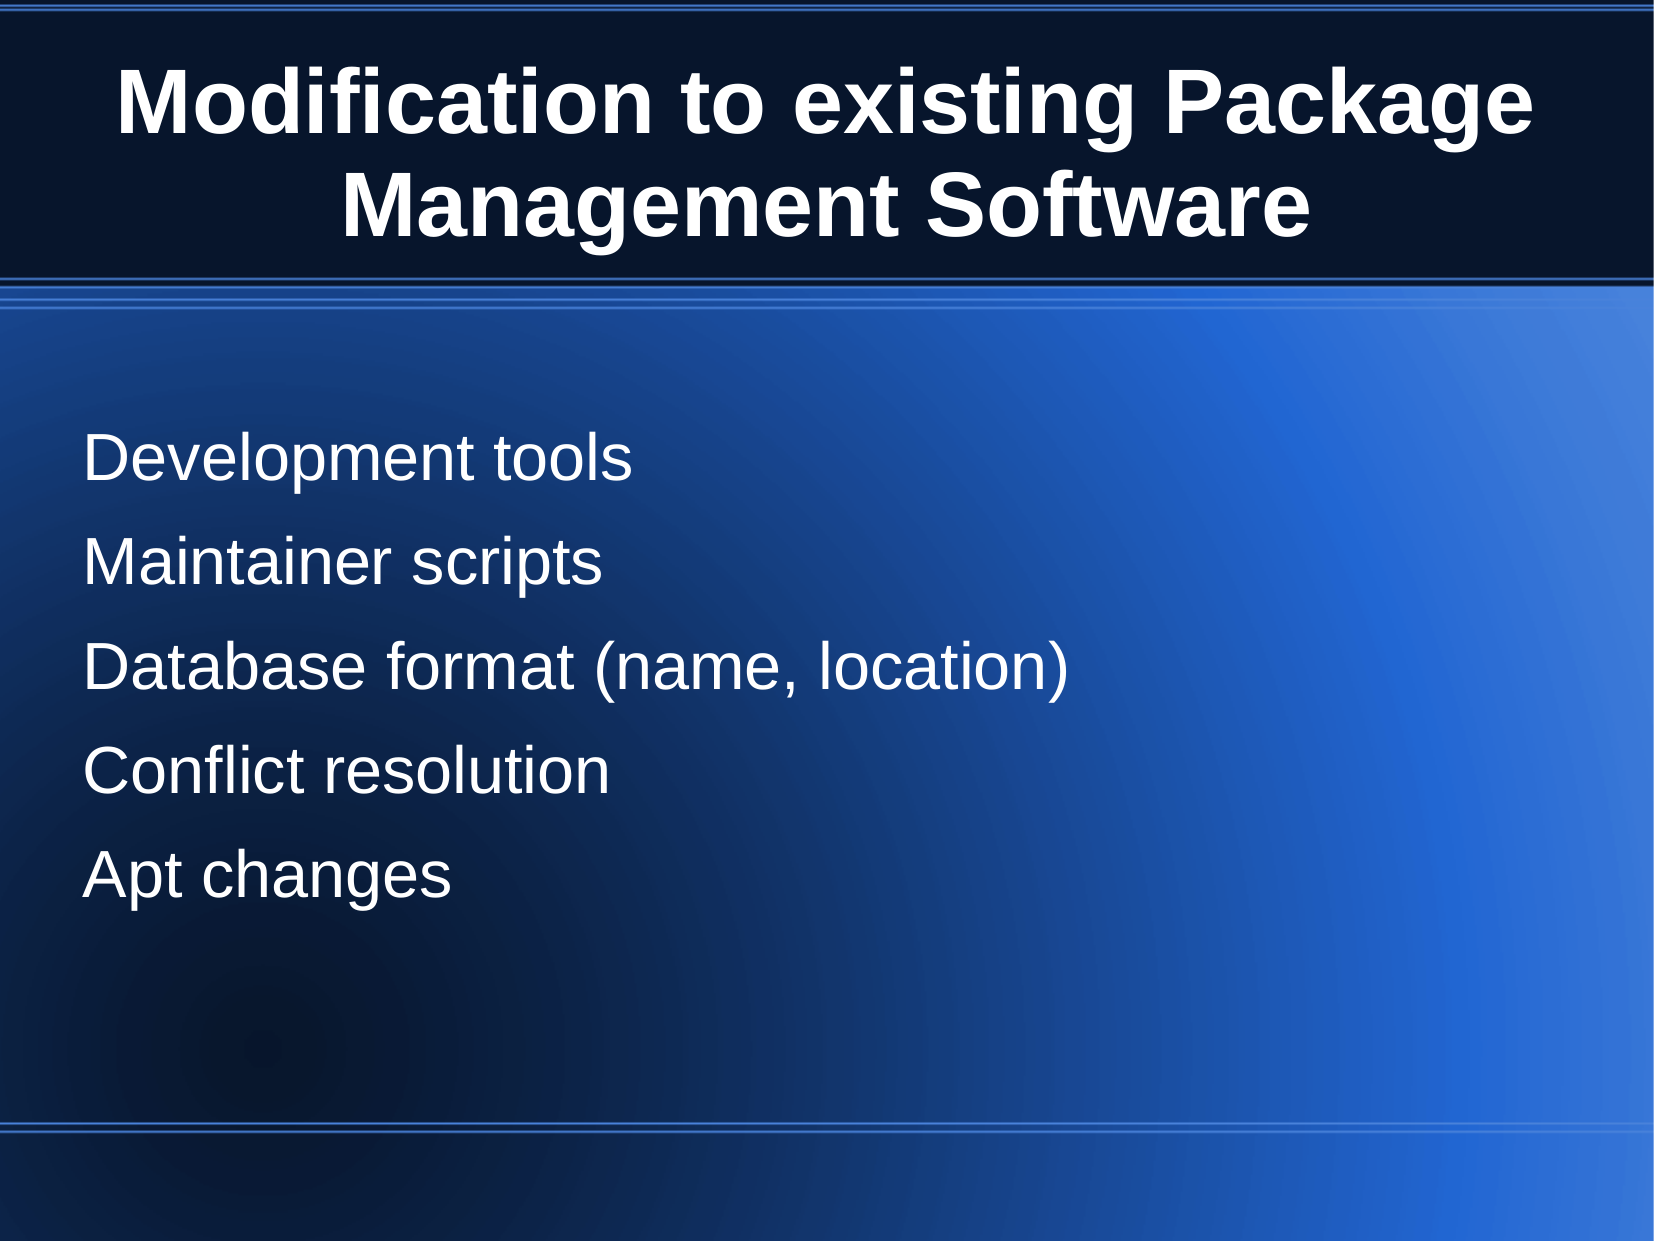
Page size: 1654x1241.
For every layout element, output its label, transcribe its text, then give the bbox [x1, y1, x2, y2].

title Modification to existing Package Management Software [82, 50, 1571, 256]
list Development tools Maintainer scripts Database format (name, location) Conflict resolution Apt changes [82, 420, 1571, 981]
picture [0, 0, 1654, 1241]
